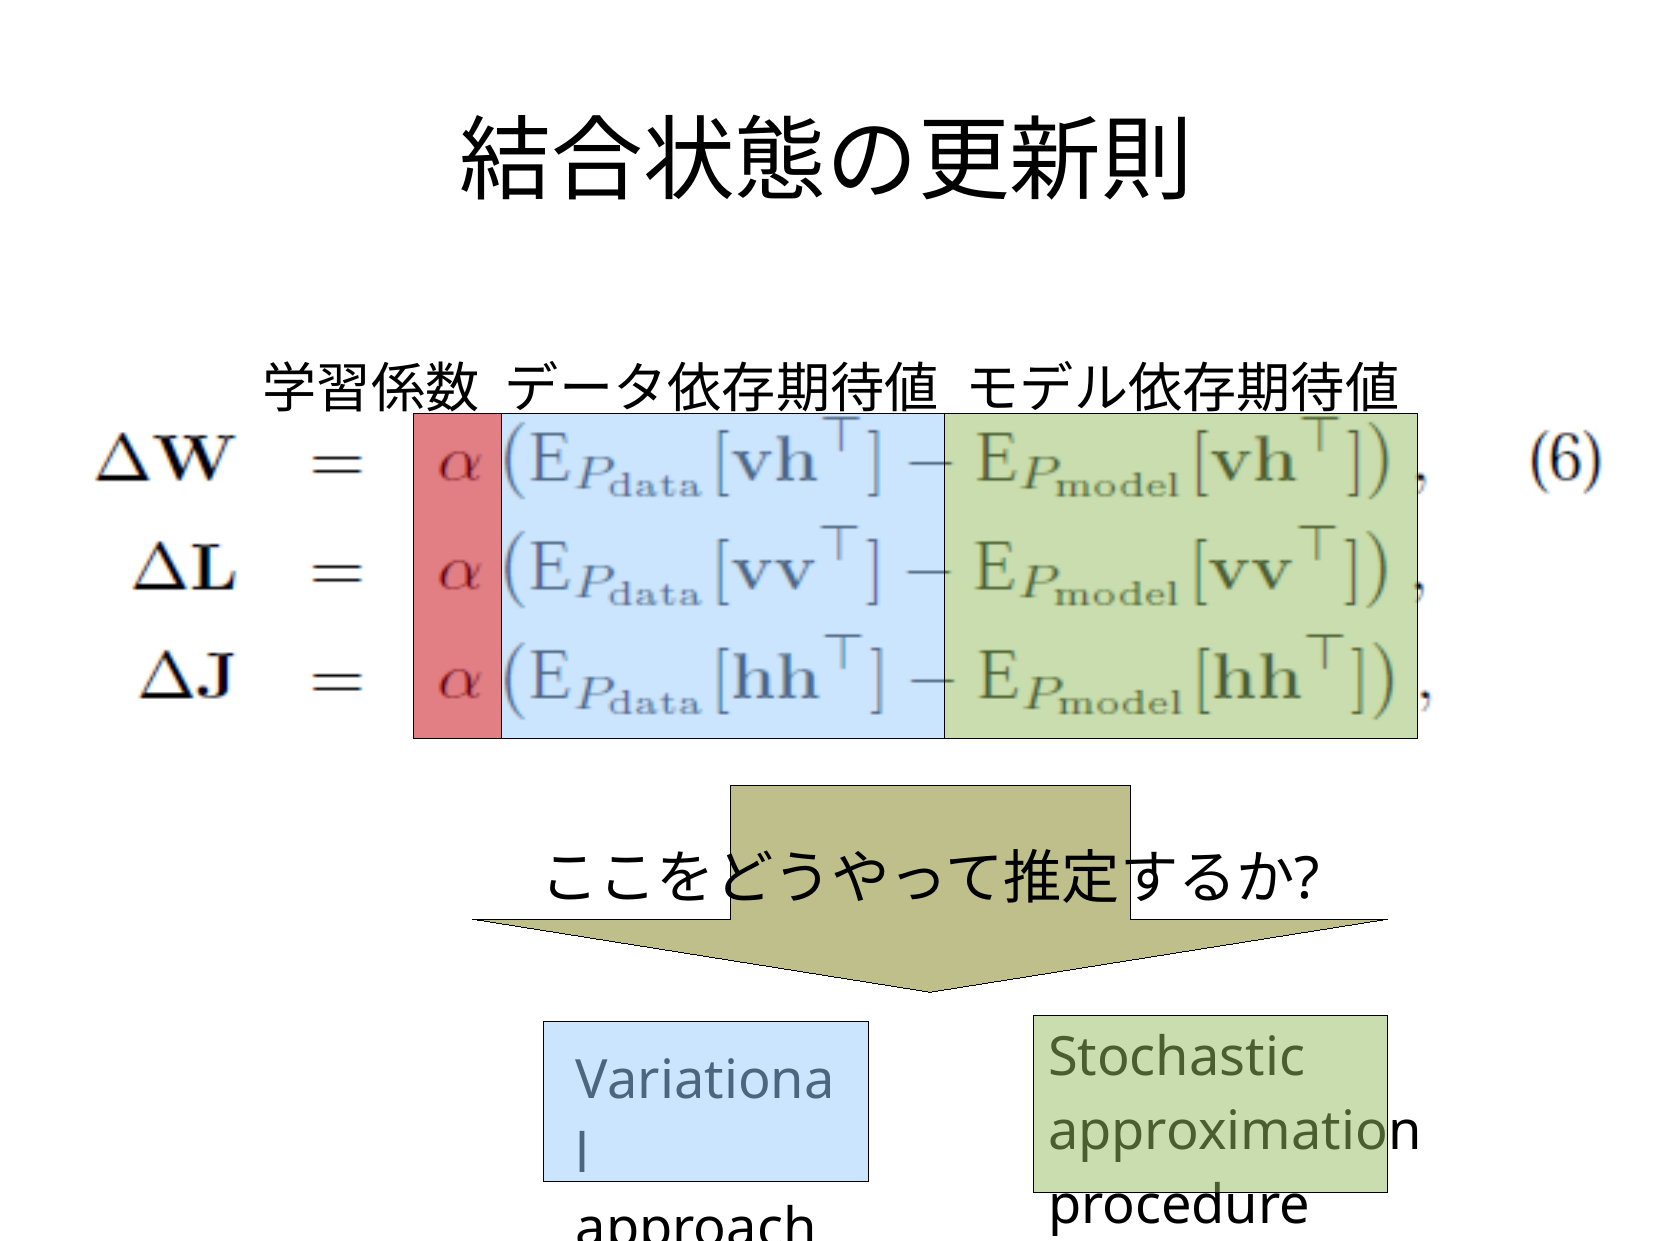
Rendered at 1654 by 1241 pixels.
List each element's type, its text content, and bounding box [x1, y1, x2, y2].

text_box モデル依存期待値 [950, 336, 1453, 597]
text_box ここをどうやって推定するか? [472, 785, 1388, 993]
text_box [1033, 1015, 1388, 1193]
text_box データ依存期待値 [514, 336, 950, 426]
text_box 学習係数 [248, 336, 514, 426]
text_box Stochastic approximation procedure [1033, 1009, 1447, 1217]
text_box [543, 1021, 869, 1182]
picture [88, 354, 1625, 768]
title 結合状態の更新則 [82, 56, 1571, 250]
text_box [413, 426, 1418, 739]
